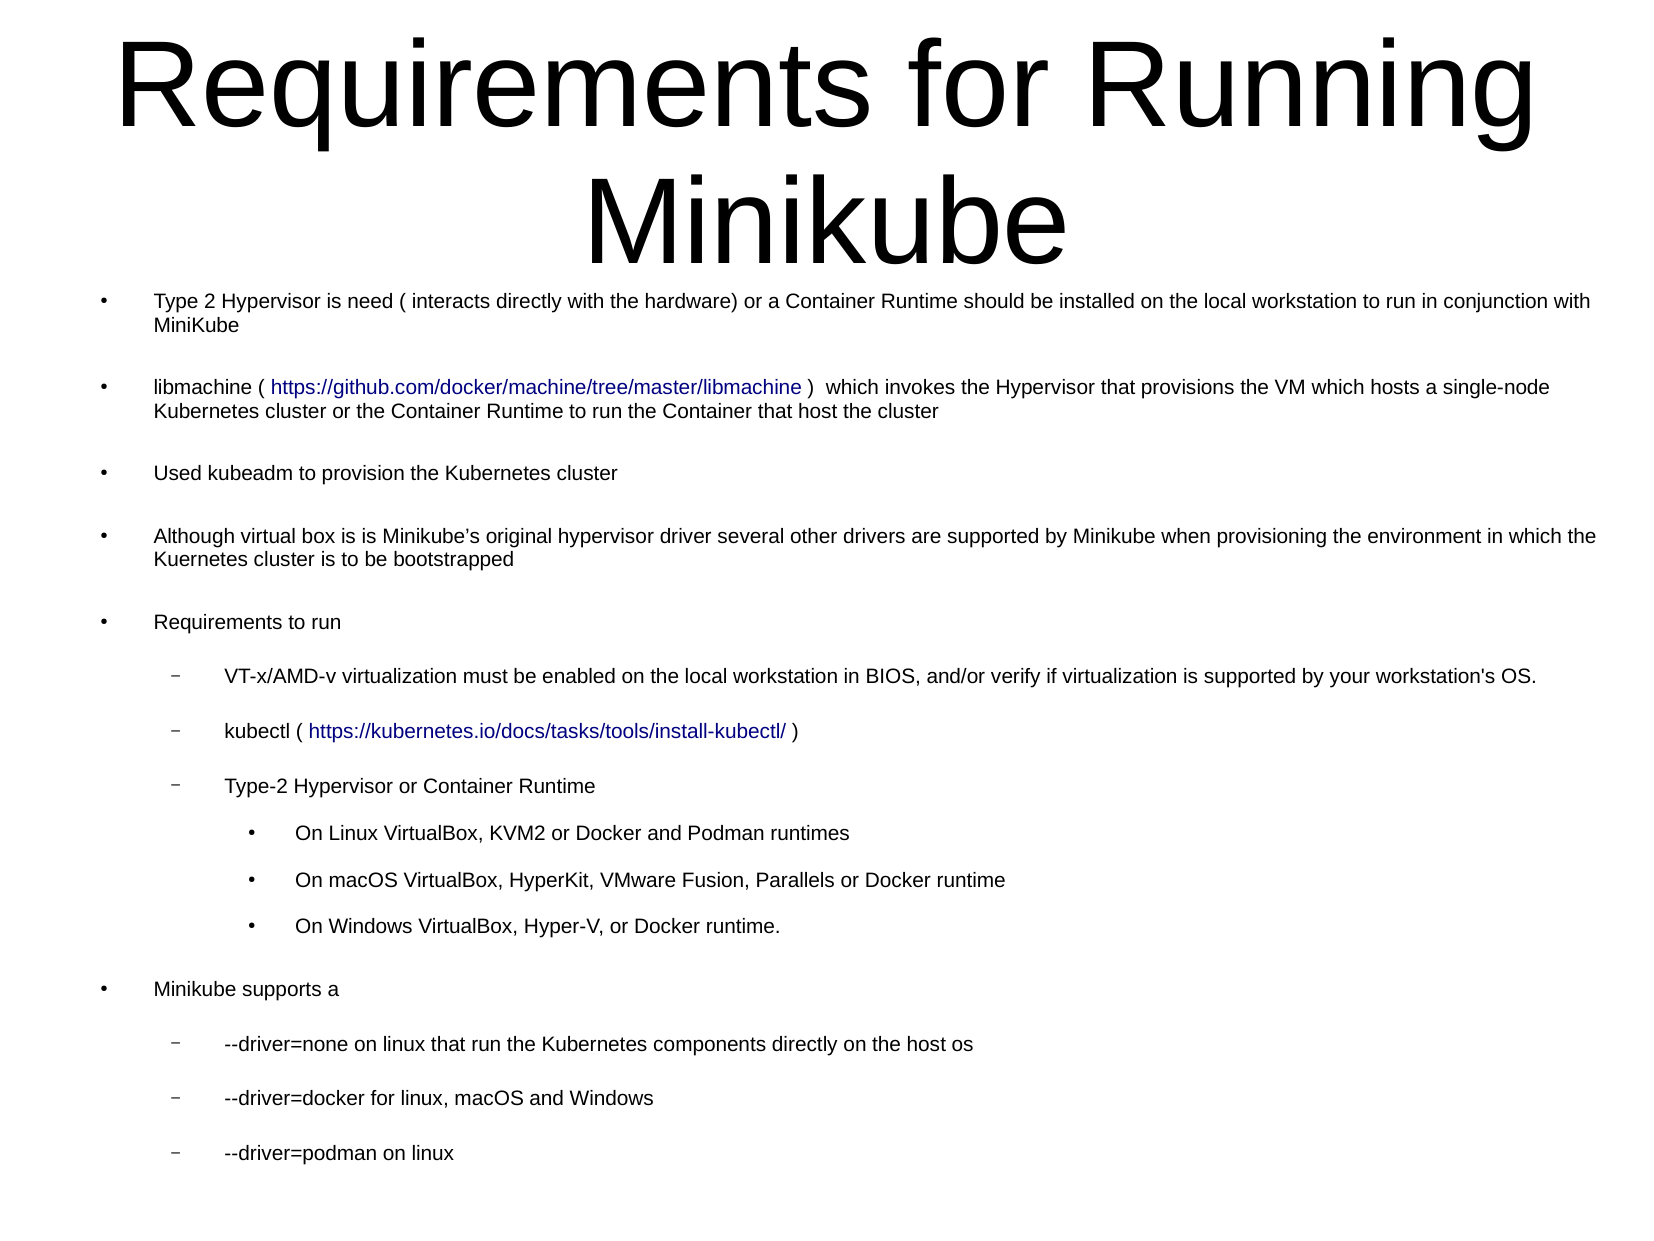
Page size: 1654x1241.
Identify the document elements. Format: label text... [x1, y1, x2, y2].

list Type 2 Hypervisor is need ( interacts directly with the hardware) or a Container Runtime should be installed on the local workstation to run in conjunction with MiniKube libmachine ( https://github.com/docker/machine/tree/master/libmachine ) which invokes the Hypervisor that provisions the VM which hosts a single-node Kubernetes cluster or the Container Runtime to run the Container that host the cluster Used kubeadm to provision the Kubernetes cluster Although virtual box is is Minikube’s original hypervisor driver several other drivers are supported by Minikube when provisioning the environment in which the Kuernetes cluster is to be bootstrapped Requirements to run VT-x/AMD-v virtualization must be enabled on the local workstation in BIOS, and/or verify if virtualization is supported by your workstation's OS. kubectl ( https://kubernetes.io/docs/tasks/tools/install-kubectl/ ) Type-2 Hypervisor or Container Runtime On Linux VirtualBox, KVM2 or Docker and Podman runtimes On macOS VirtualBox, HyperKit, VMware Fusion, Parallels or Docker runtime On Windows VirtualBox, Hyper-V, or Docker runtime. Minikube supports a --driver=none on linux that run the Kubernetes components directly on the host os --driver=docker for linux, macOS and Windows --driver=podman on linux [82, 290, 1621, 1216]
title Requirements for Running Minikube [82, 16, 1571, 290]
